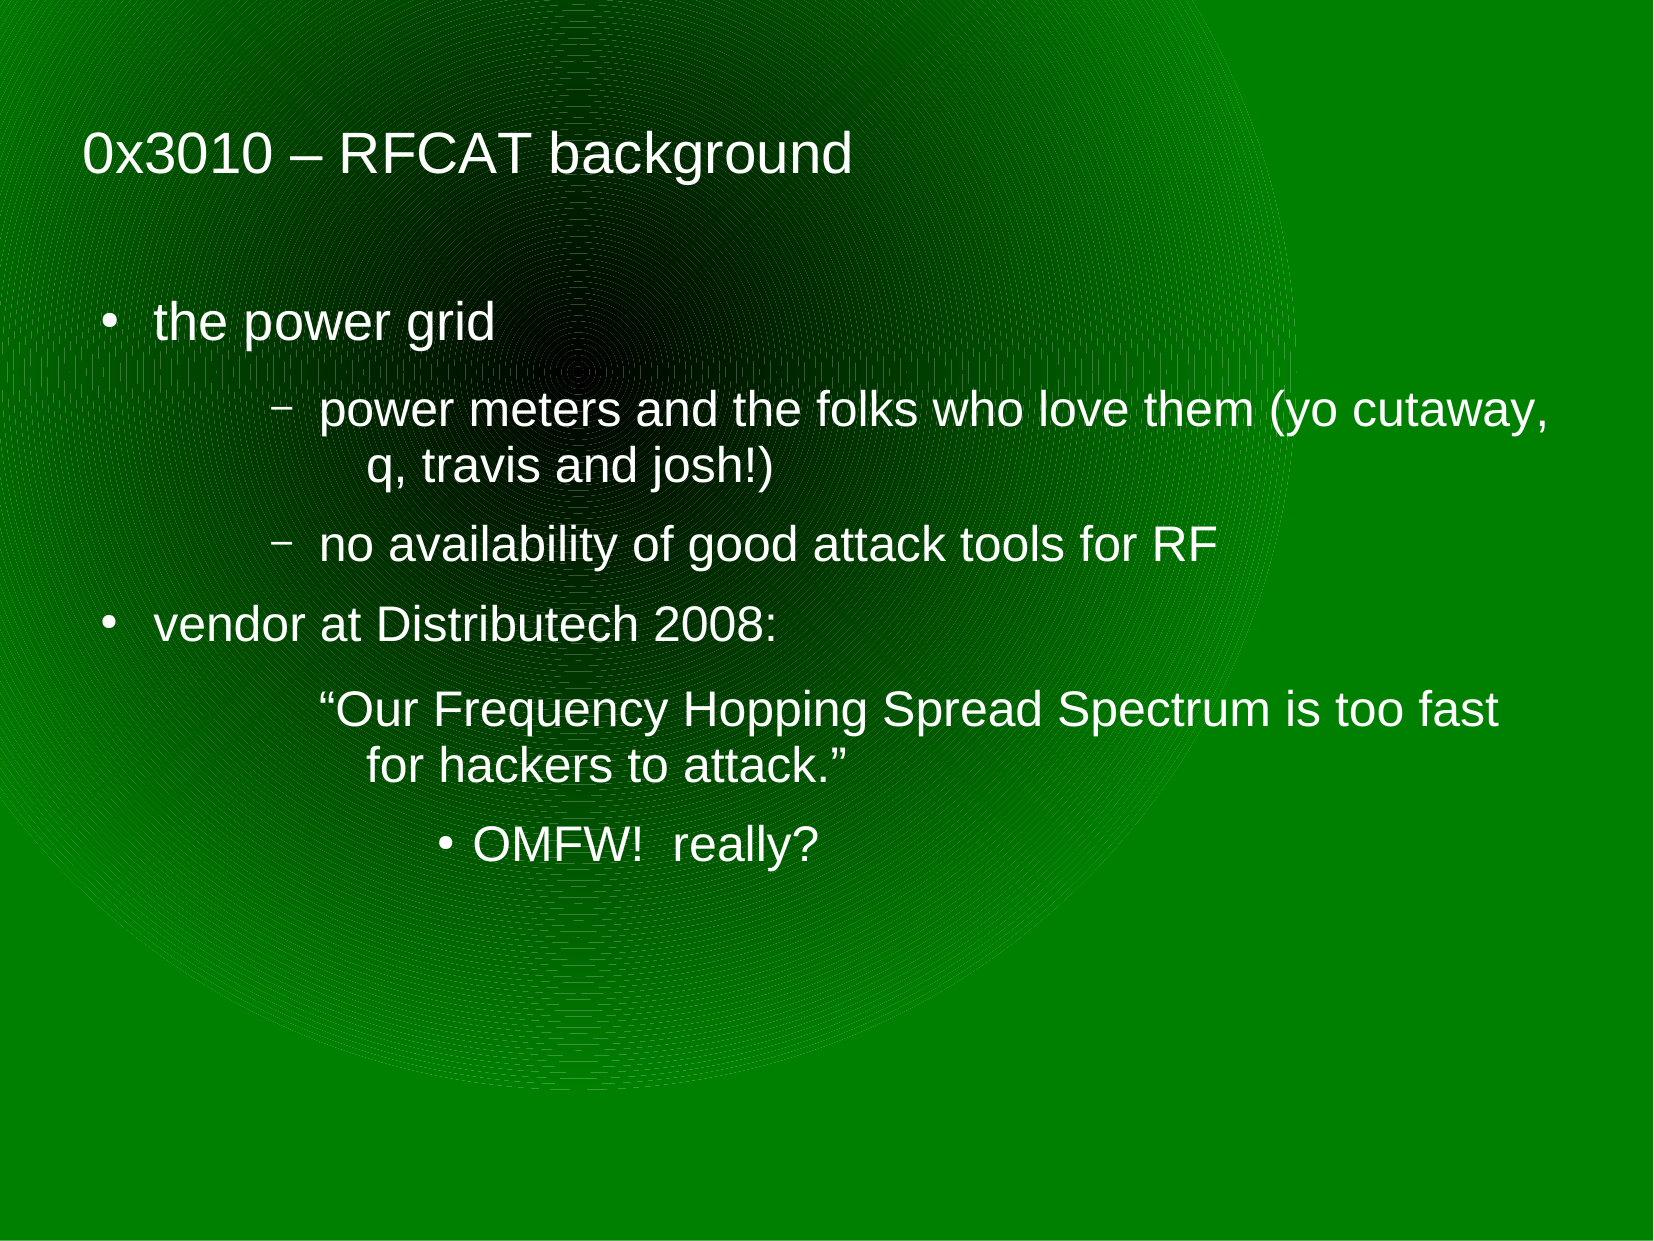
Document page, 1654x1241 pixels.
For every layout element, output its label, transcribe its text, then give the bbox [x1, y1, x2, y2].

title 0x3010 – RFCAT background [82, 49, 1571, 257]
list the power grid power meters and the folks who love them (yo cutaway, q, travis and josh!) no availability of good attack tools for RF vendor at Distributech 2008: “Our Frequency Hopping Spread Spectrum is too fast for hackers to attack.” OMFW! really? [82, 291, 1571, 1111]
